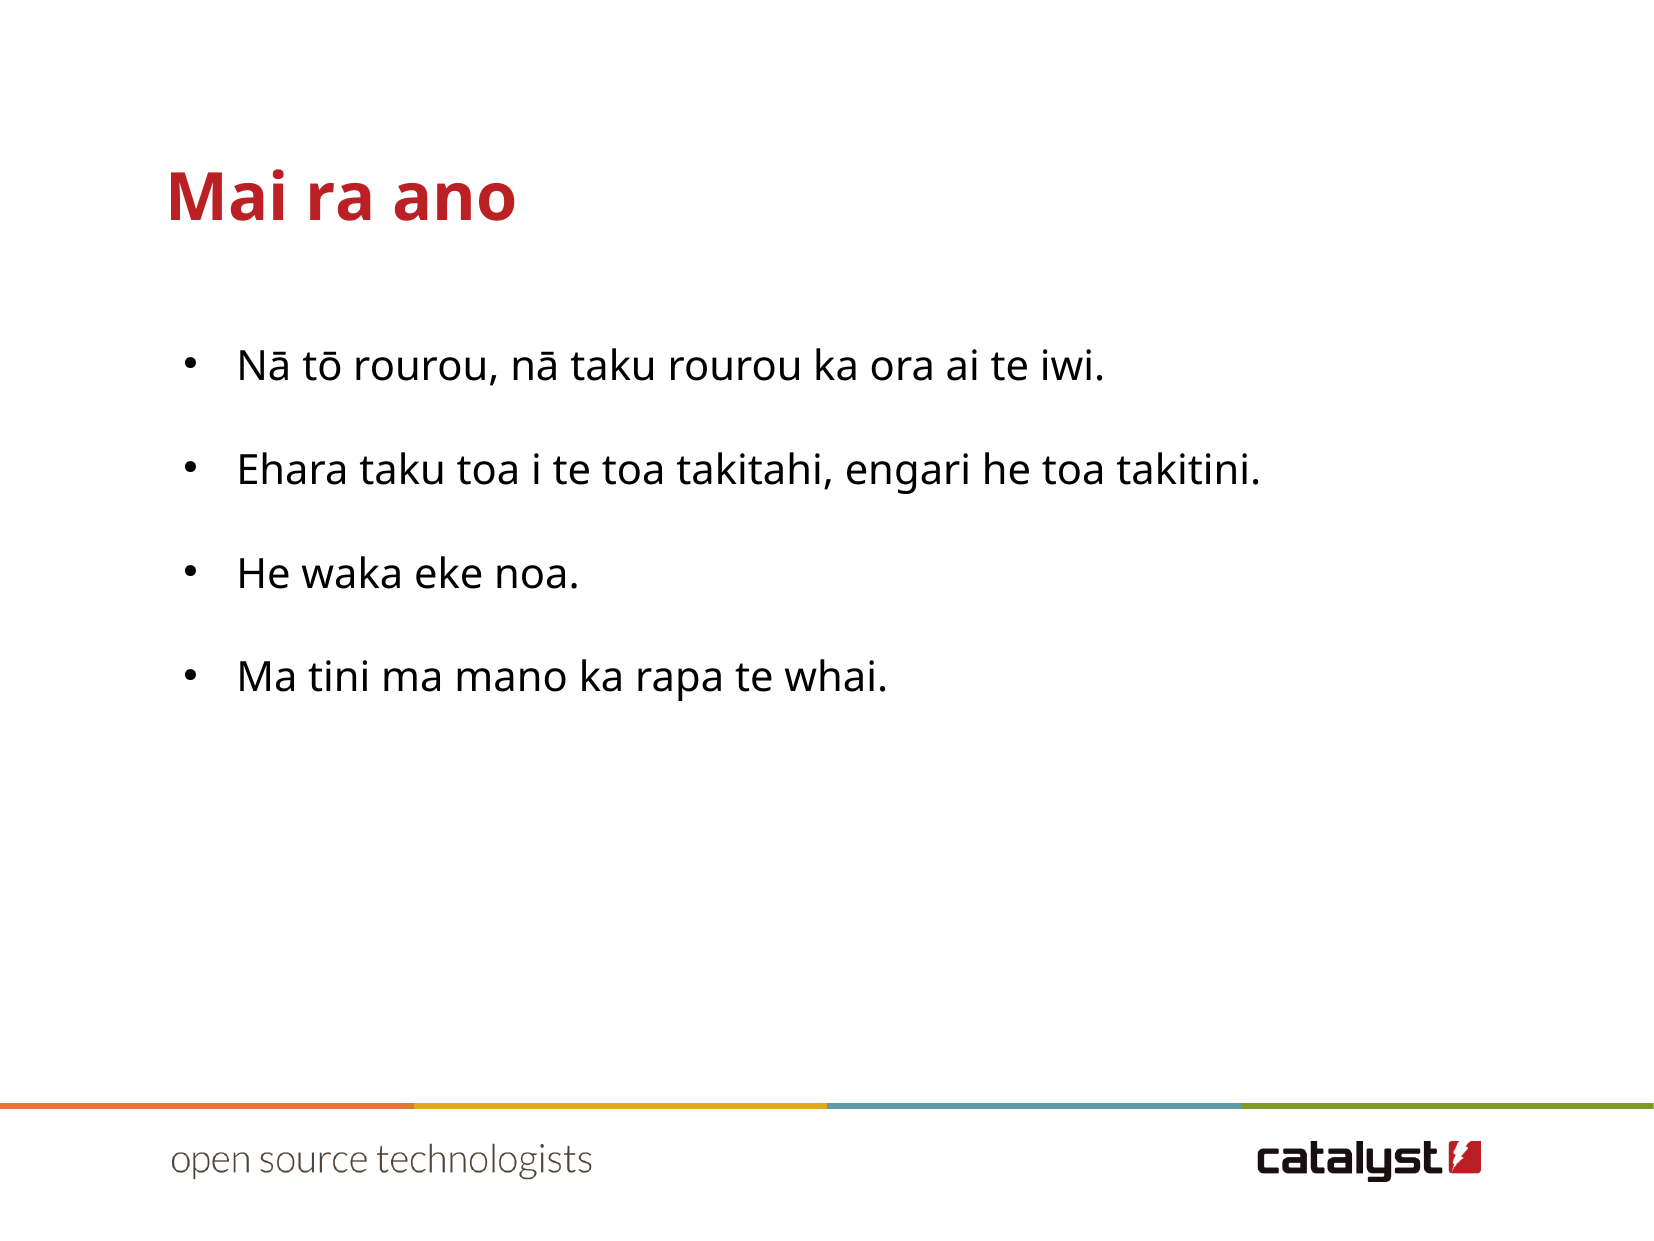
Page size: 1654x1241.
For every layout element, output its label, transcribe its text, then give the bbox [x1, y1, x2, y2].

title Mai ra ano [165, 90, 1489, 298]
list Nā tō rourou, nā taku rourou ka ora ai te iwi. Ehara taku toa i te toa takitahi, engari he toa takitini. He waka eke noa. Ma tini ma mano ka rapa te whai. [165, 307, 1489, 1027]
picture [0, 1103, 1654, 1182]
